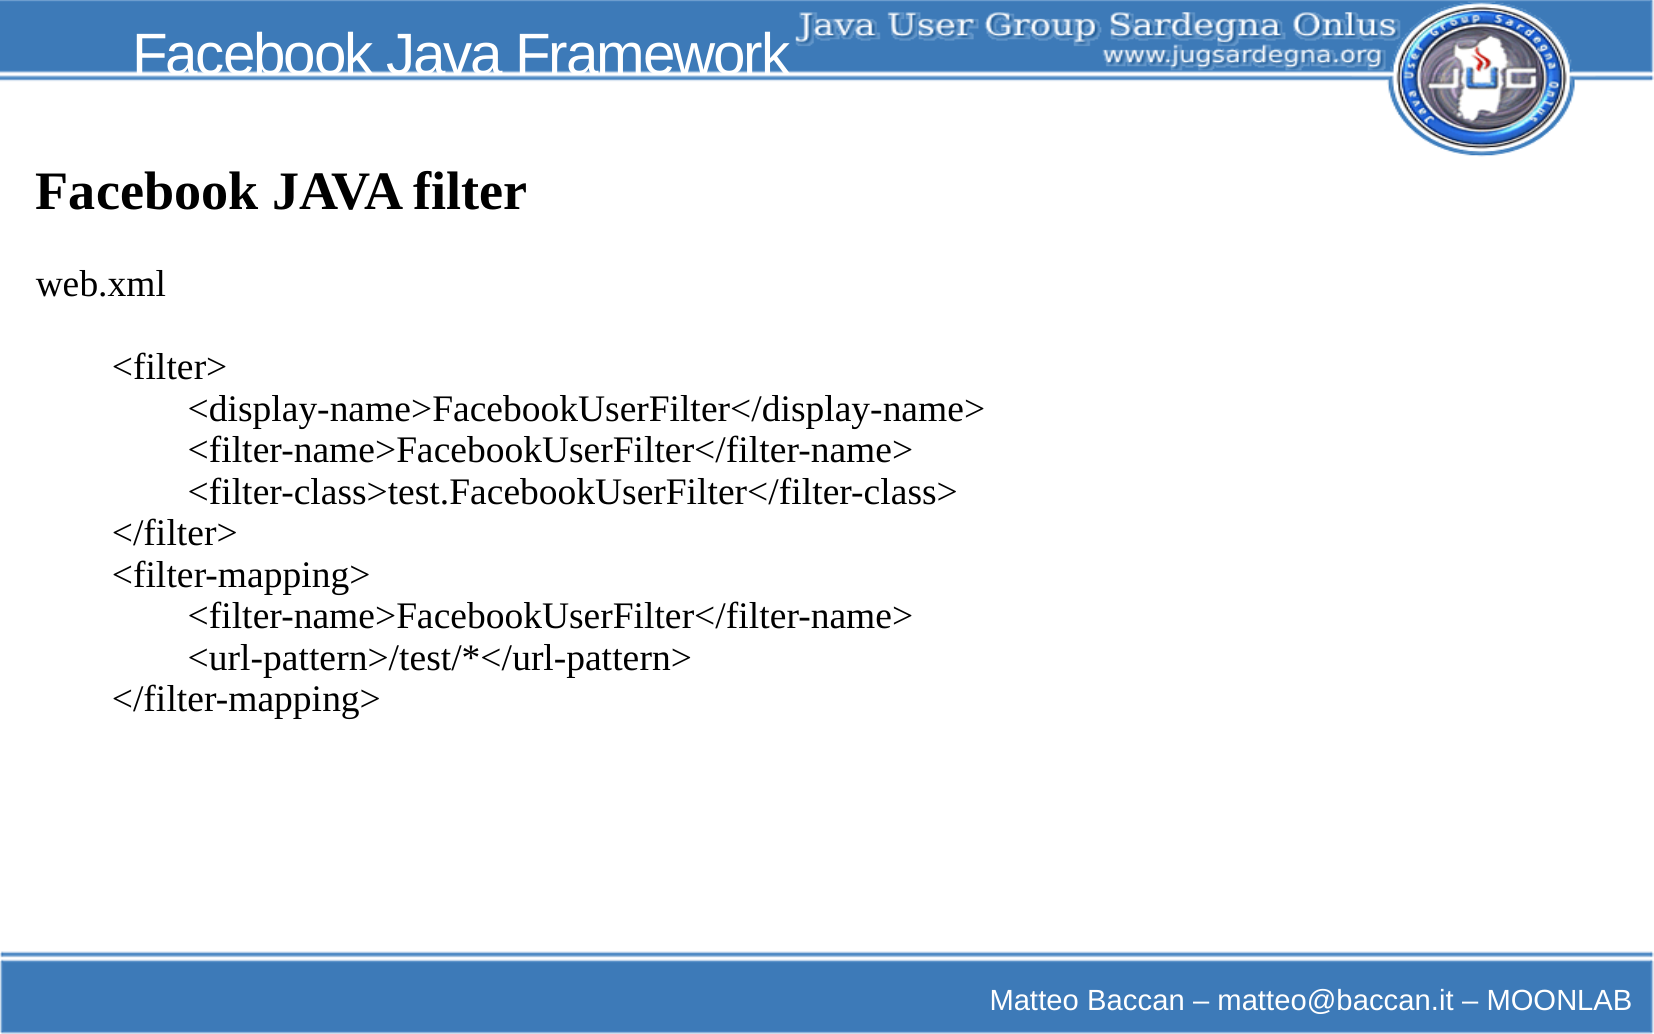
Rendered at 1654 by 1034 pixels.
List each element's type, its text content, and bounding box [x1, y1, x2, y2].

picture [0, 0, 1654, 1034]
title Facebook Java Framework [132, 5, 1609, 103]
text_box Facebook JAVA filter web.xml <filter> <display-name>FacebookUserFilter</display-name> <filter-name>FacebookUserFilter</filter-name> <filter-class>test.FacebookUserFilter</filter-class> </filter> <filter-mapping> <filter-name>FacebookUserFilter</filter-name> <url-pattern>/test/*</url-pattern> </filter-mapping> [21, 154, 1654, 836]
